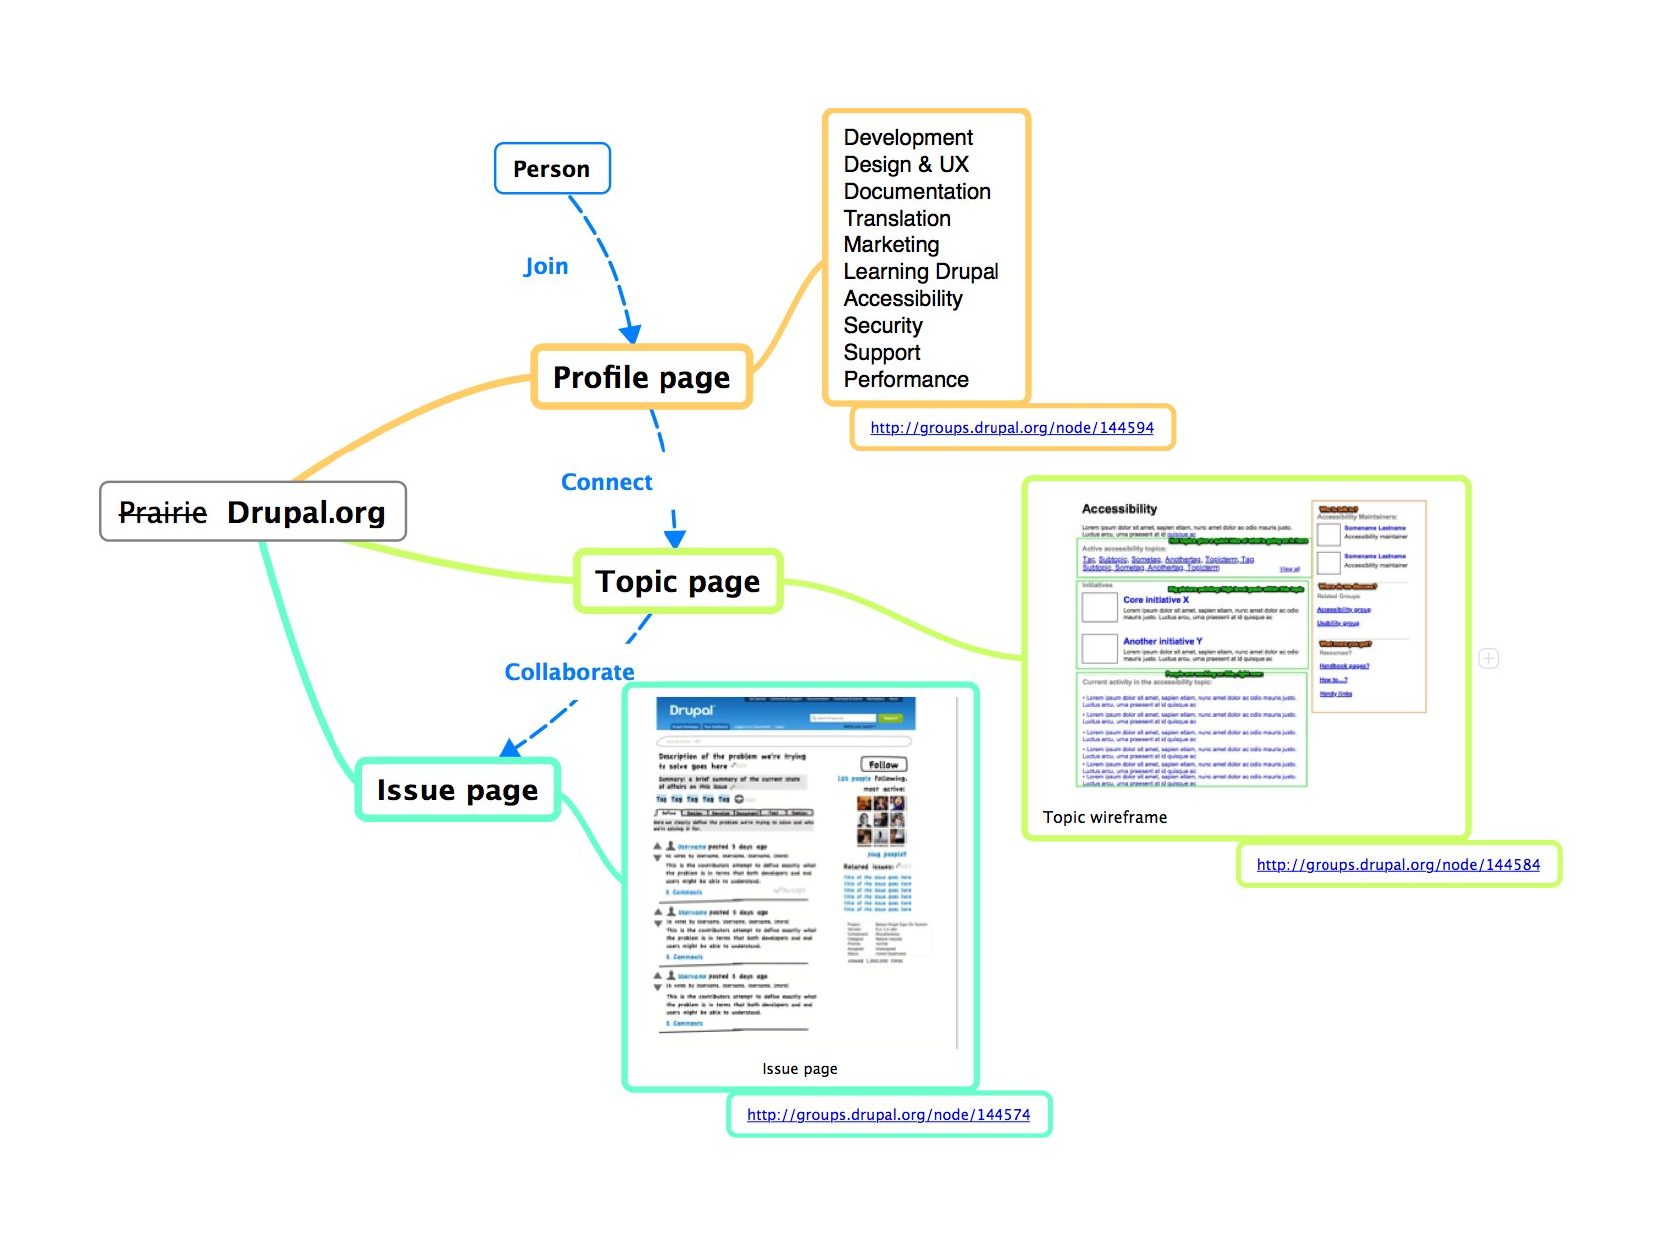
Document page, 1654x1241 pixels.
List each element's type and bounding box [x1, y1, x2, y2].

picture [3, 108, 1654, 1138]
